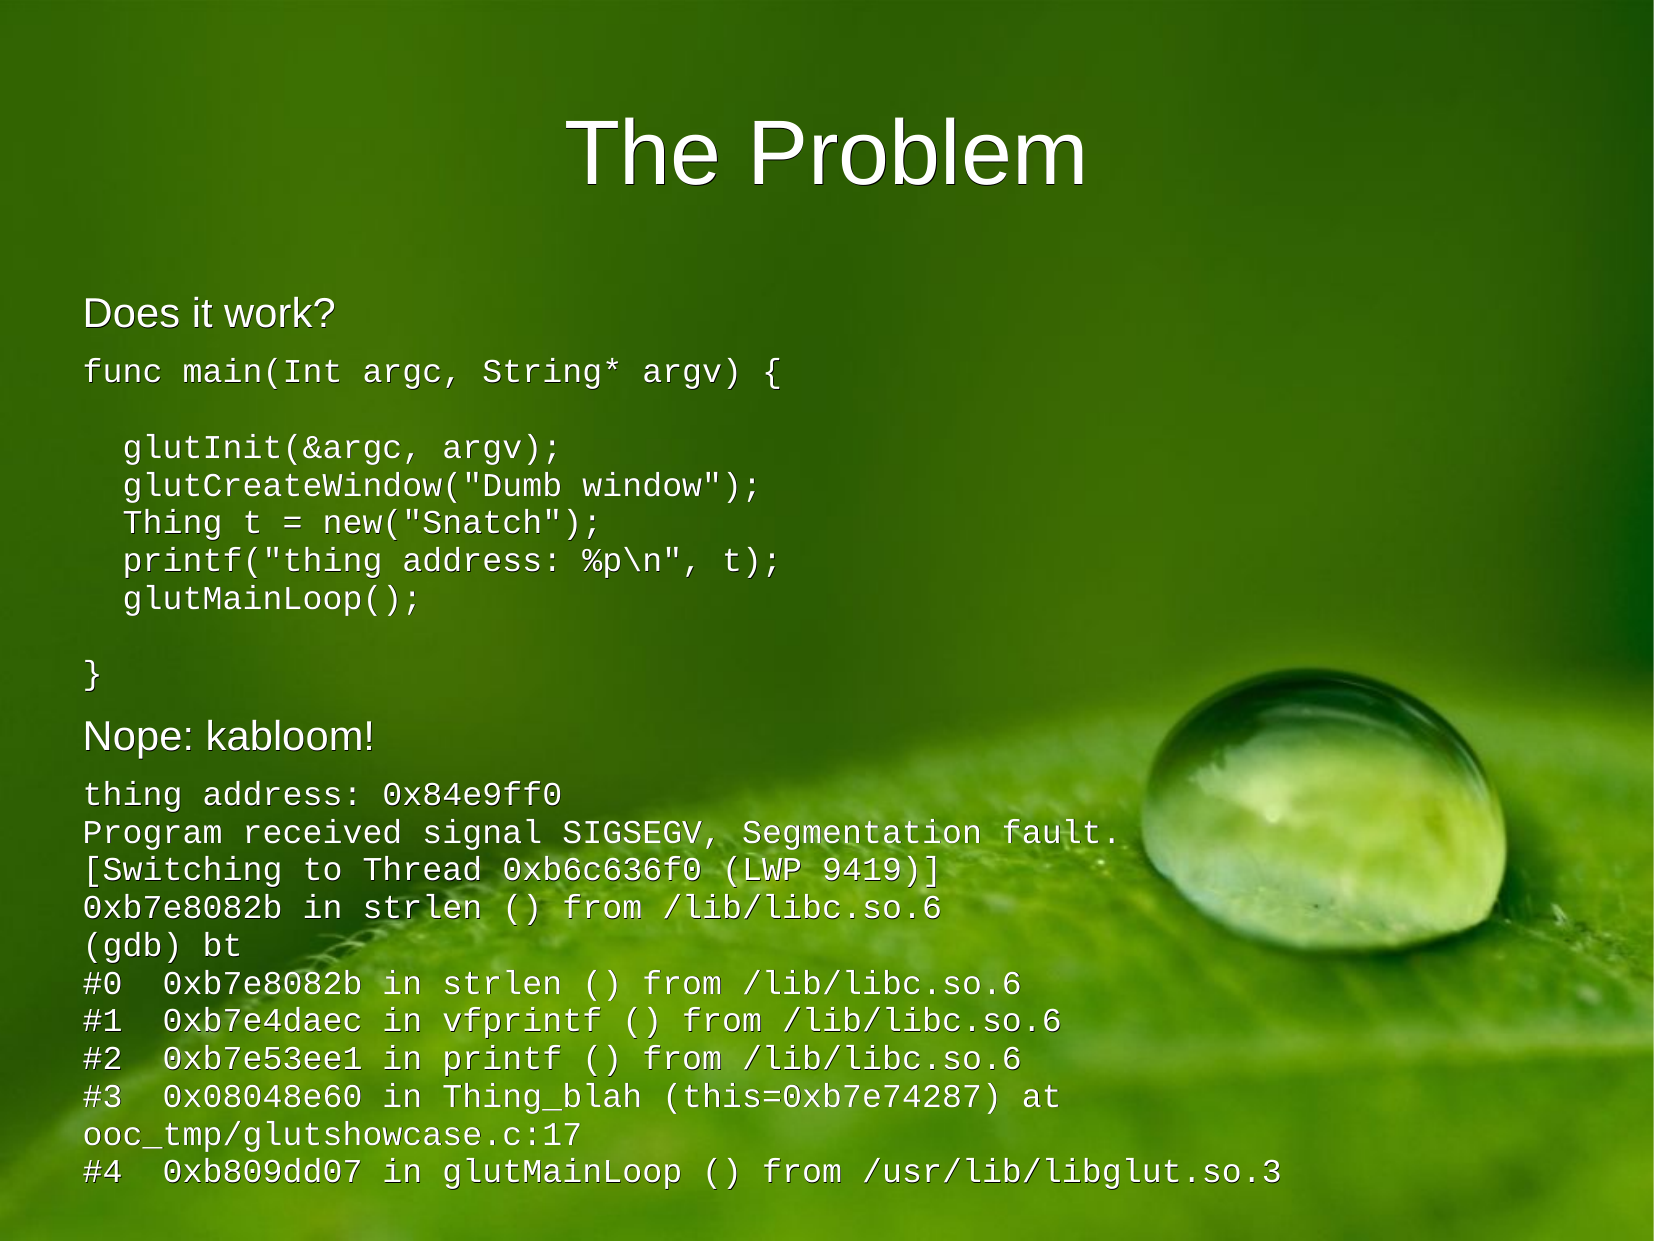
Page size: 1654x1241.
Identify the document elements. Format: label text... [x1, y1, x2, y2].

picture [0, 0, 1654, 1241]
list Does it work? func main(Int argc, String* argv) { glutInit(&argc, argv); glutCreateWindow("Dumb window"); Thing t = new("Snatch"); printf("thing address: %p\n", t); glutMainLoop(); } Nope: kabloom! thing address: 0x84e9ff0 Program received signal SIGSEGV, Segmentation fault. [Switching to Thread 0xb6c636f0 (LWP 9419)] 0xb7e8082b in strlen () from /lib/libc.so.6 (gdb) bt #0 0xb7e8082b in strlen () from /lib/libc.so.6 #1 0xb7e4daec in vfprintf () from /lib/libc.so.6 #2 0xb7e53ee1 in printf () from /lib/libc.so.6 #3 0x08048e60 in Thing_blah (this=0xb7e74287) at ooc_tmp/glutshowcase.c:17 #4 0xb809dd07 in glutMainLoop () from /usr/lib/libglut.so.3 [82, 290, 1571, 1241]
title The Problem [82, 49, 1571, 257]
